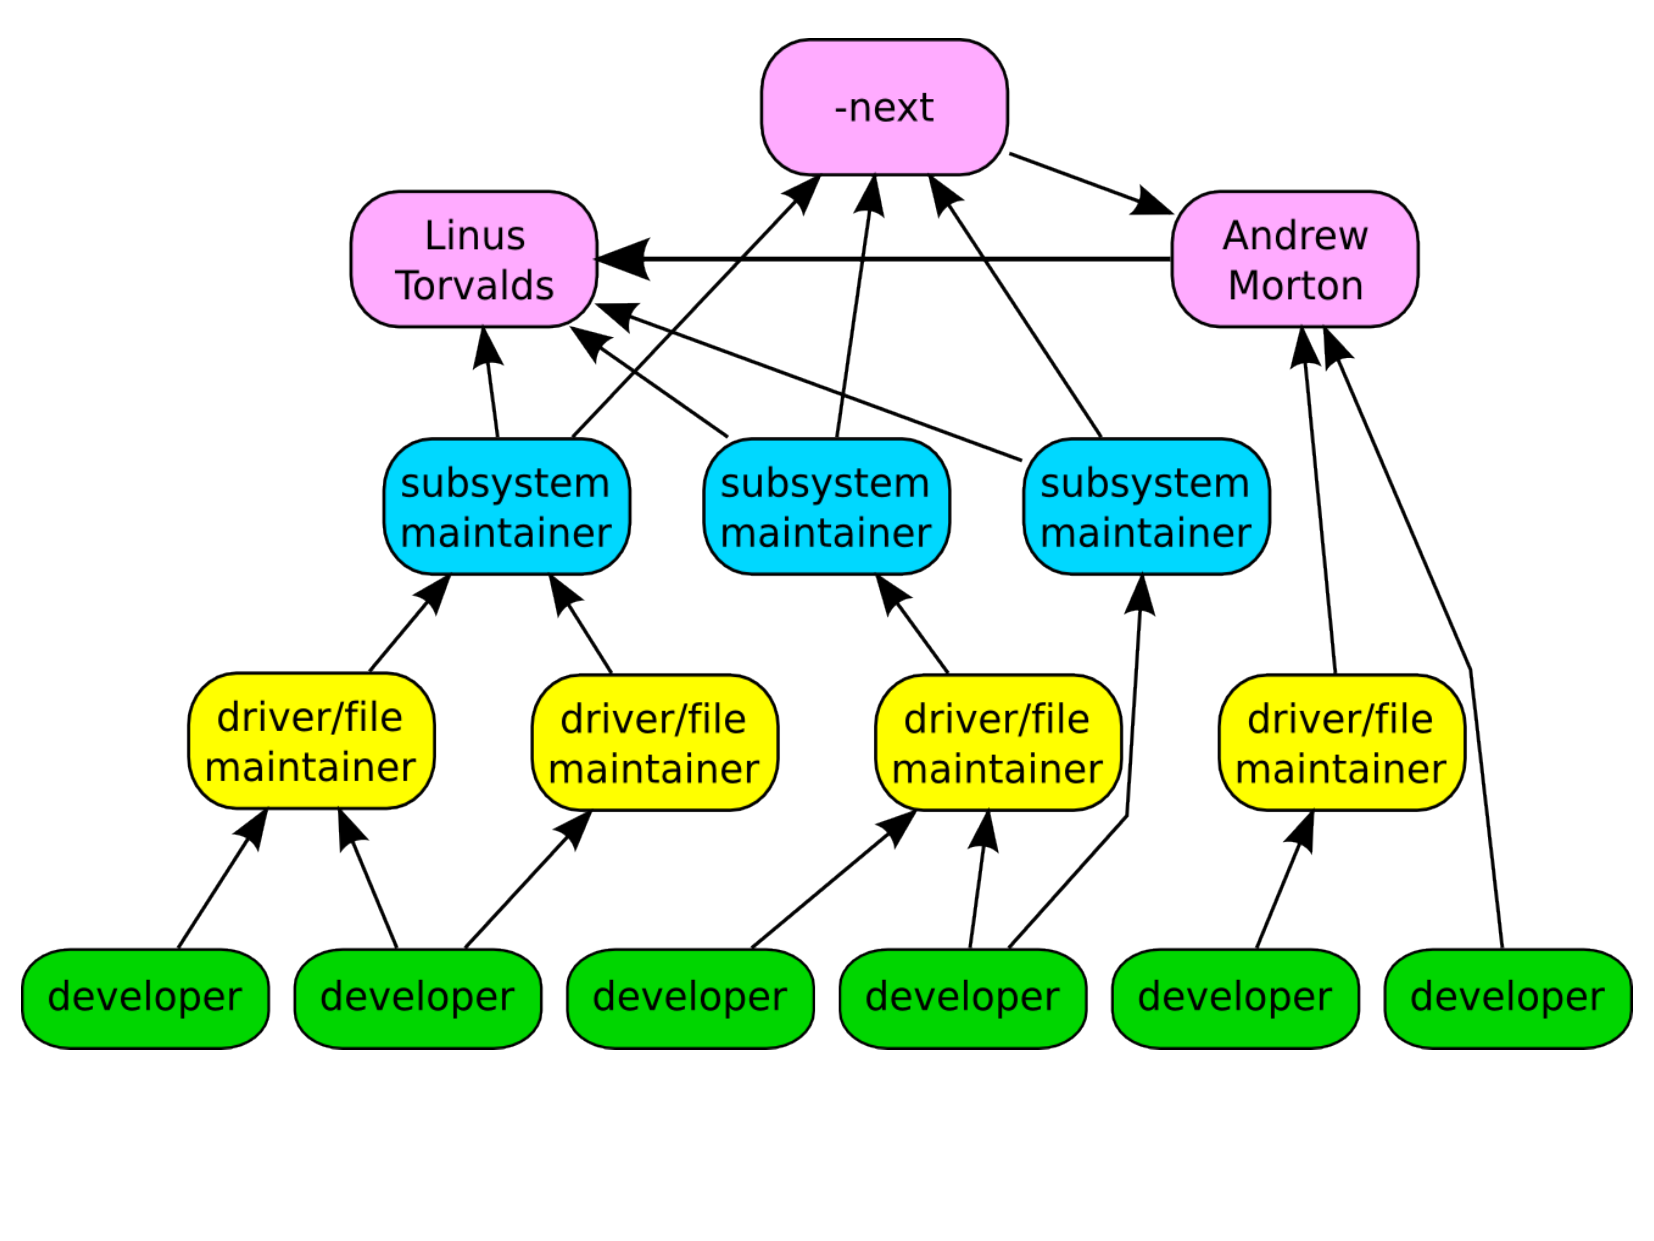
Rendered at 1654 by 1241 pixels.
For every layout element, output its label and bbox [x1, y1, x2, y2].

picture [21, 38, 1633, 1051]
